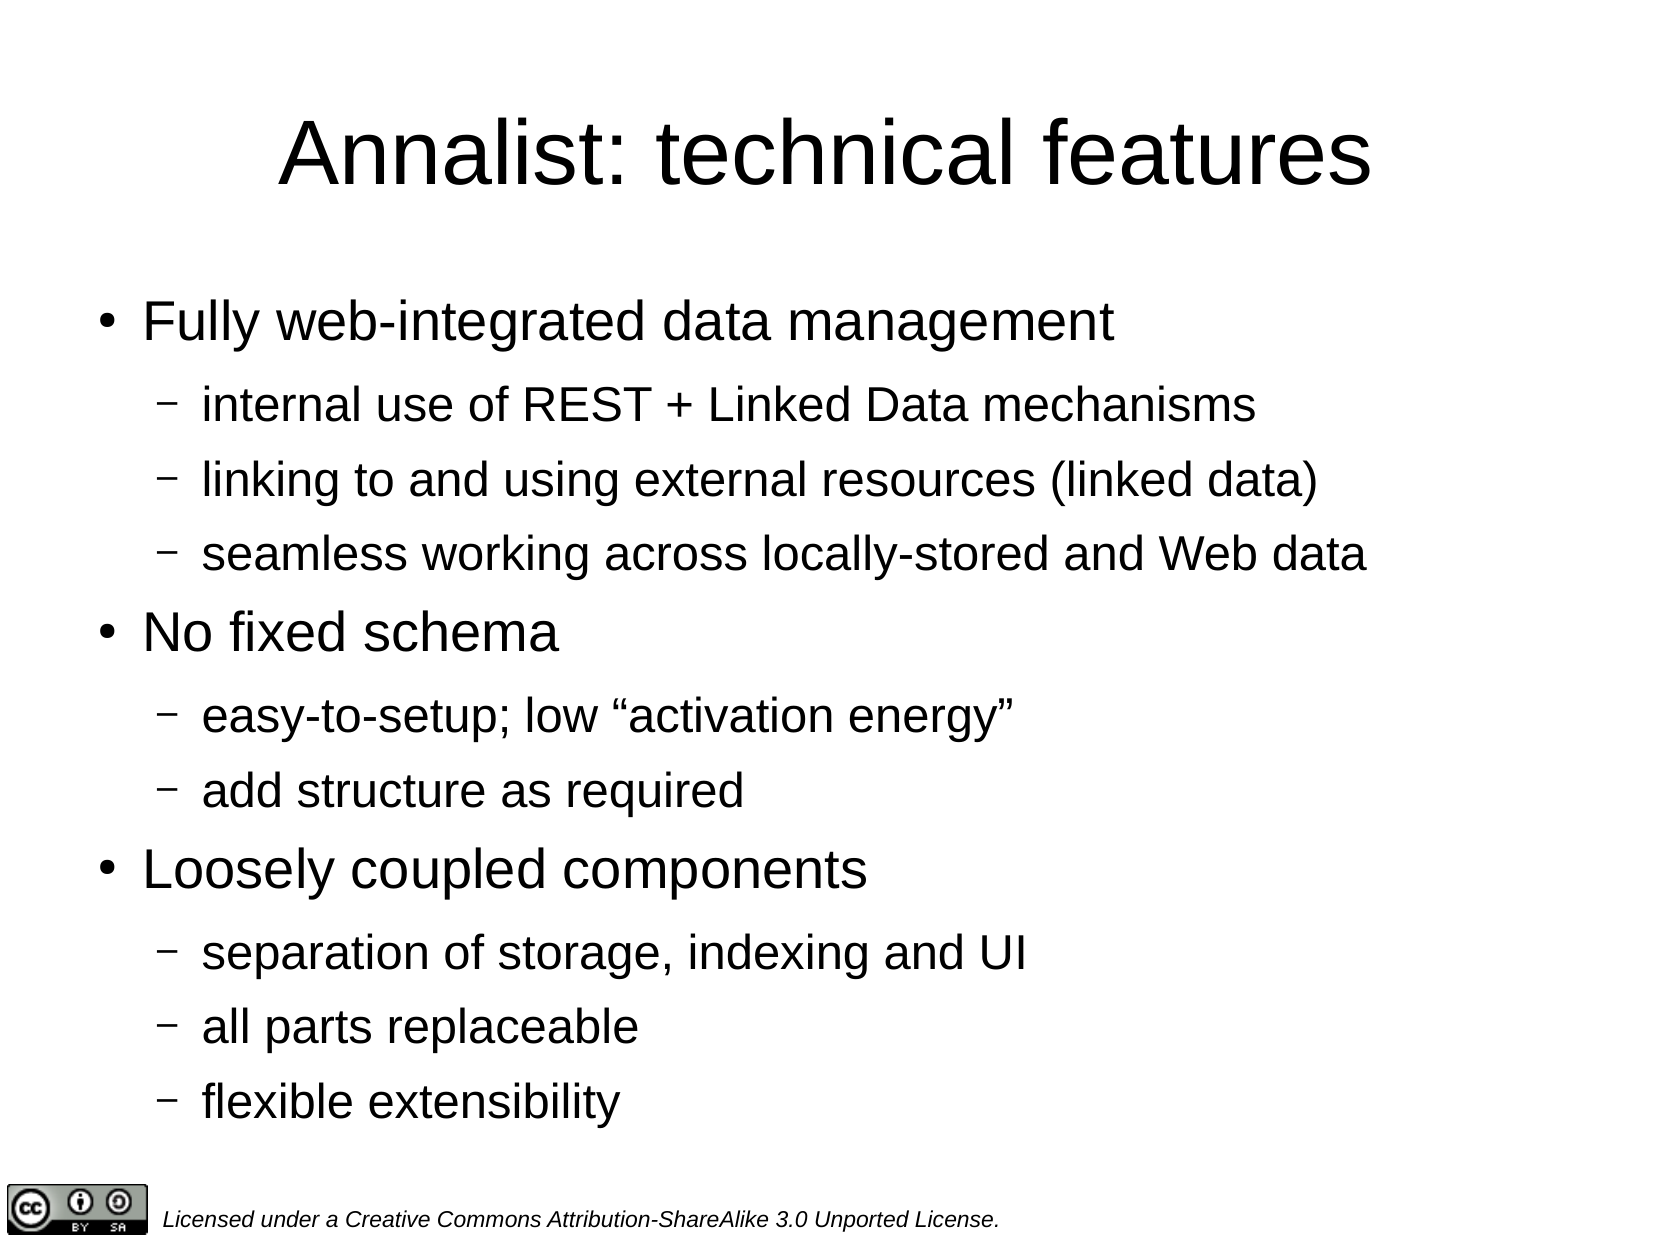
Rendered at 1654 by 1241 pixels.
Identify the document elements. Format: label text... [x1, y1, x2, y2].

picture [7, 1184, 148, 1235]
title Annalist: technical features [82, 49, 1571, 257]
list Fully web-integrated data management internal use of REST + Linked Data mechanisms linking to and using external resources (linked data) seamless working across locally-stored and Web data No fixed schema easy-to-setup; low “activation energy” add structure as required Loosely coupled components separation of storage, indexing and UI all parts replaceable flexible extensibility [82, 290, 1595, 1134]
